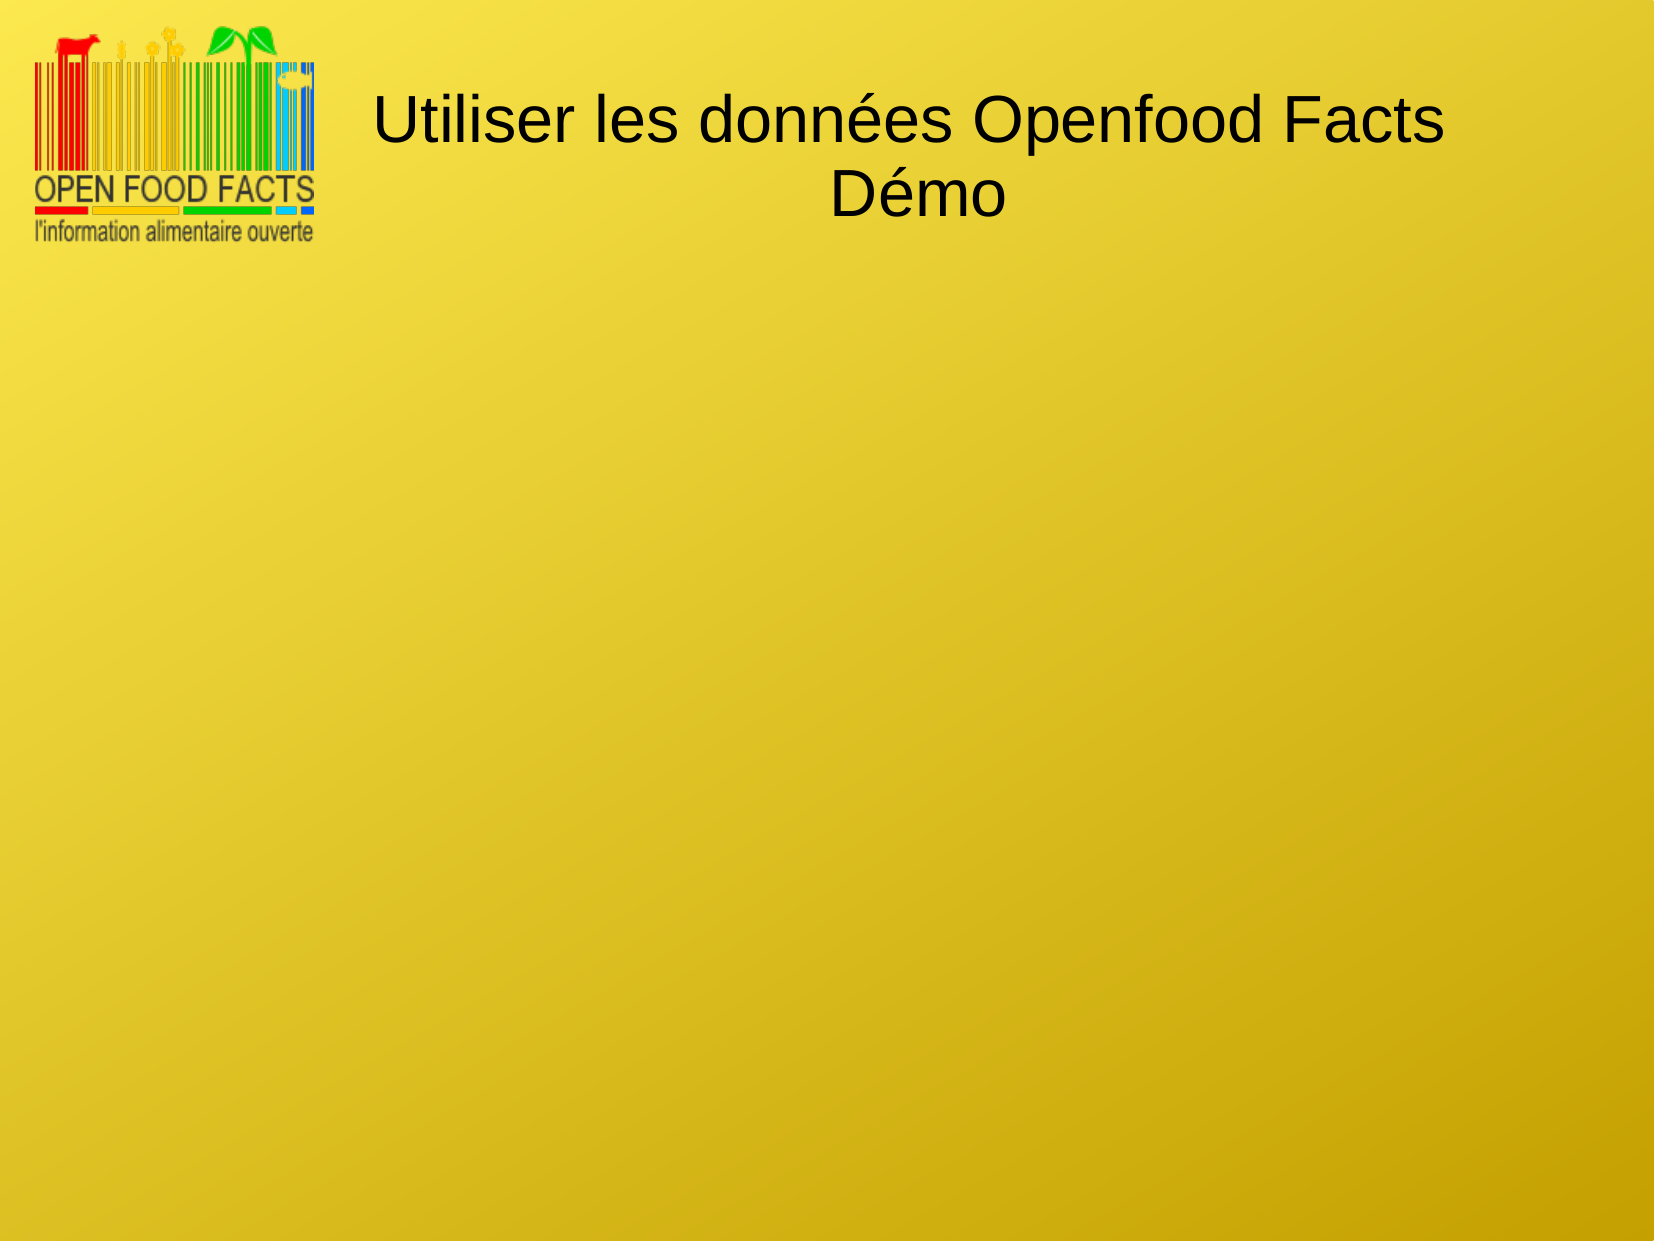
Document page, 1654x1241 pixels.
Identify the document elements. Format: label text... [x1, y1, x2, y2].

picture [35, 22, 314, 257]
title Utiliser les données Openfood Facts Démo [165, 52, 1654, 260]
